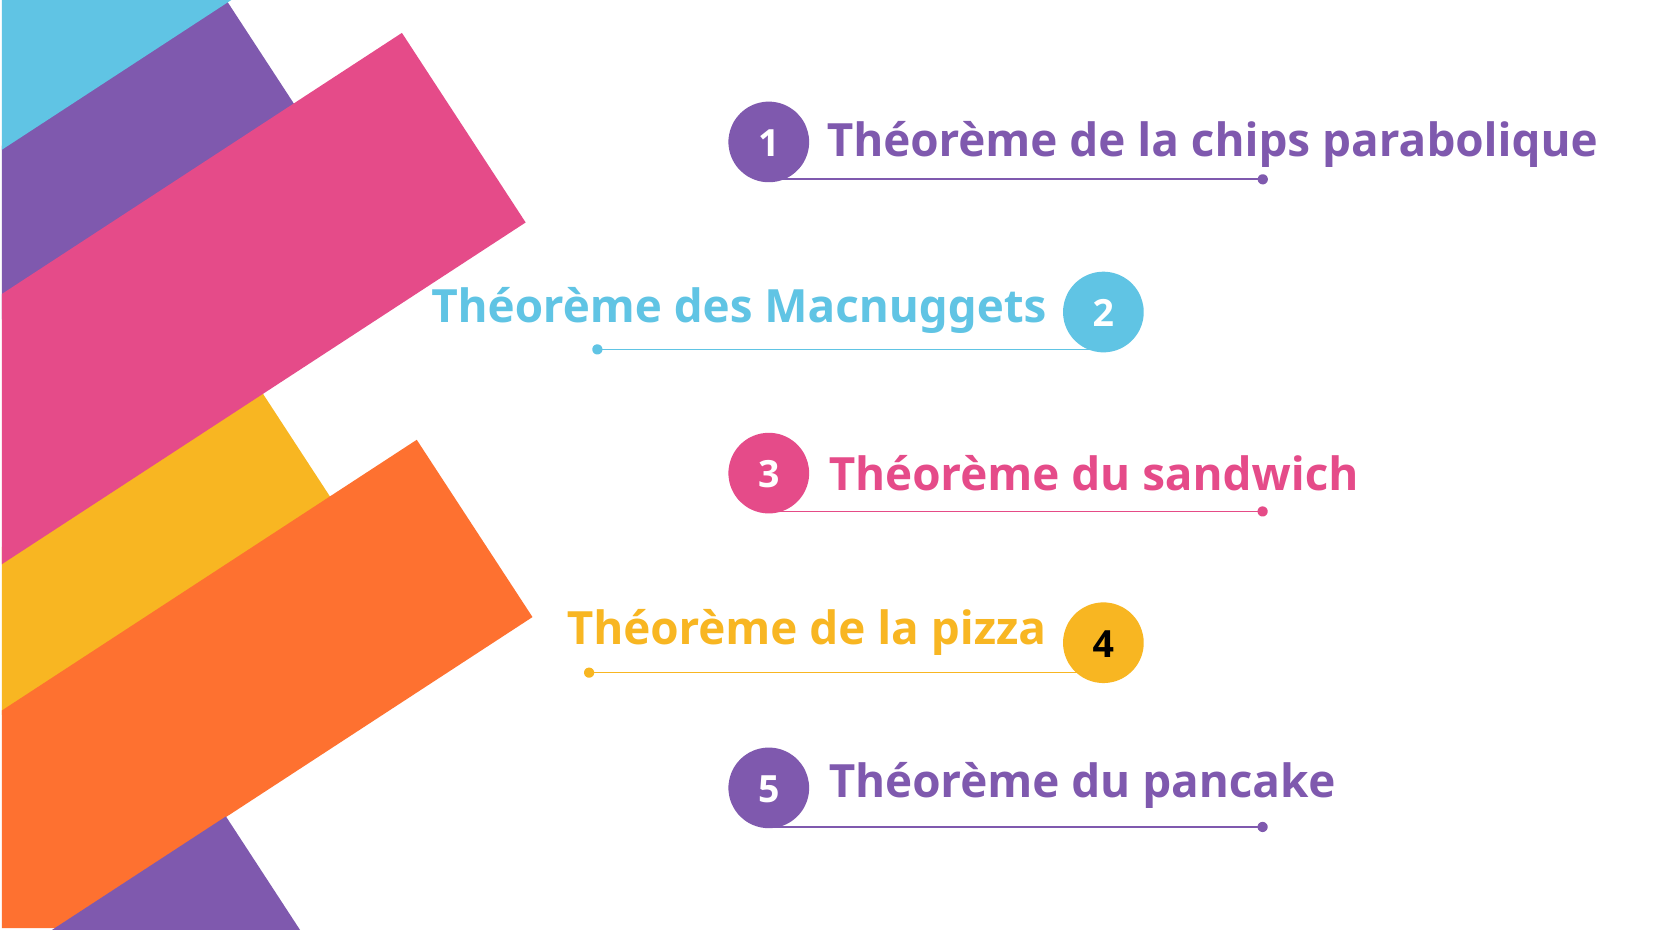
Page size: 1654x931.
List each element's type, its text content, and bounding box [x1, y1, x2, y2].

text_box 4 [1063, 602, 1144, 684]
title Théorème de la pizza [531, 563, 1047, 690]
text_box 1 [728, 101, 810, 183]
title Théorème du pancake [828, 724, 1388, 836]
text_box 2 [1063, 271, 1144, 353]
title Théorème des Macnuggets [413, 241, 1047, 367]
text_box 5 [728, 747, 810, 829]
title Théorème du sandwich [828, 410, 1388, 536]
text_box [1257, 174, 1268, 185]
text_box 3 [728, 432, 810, 514]
title Théorème de la chips parabolique [826, 75, 1654, 201]
